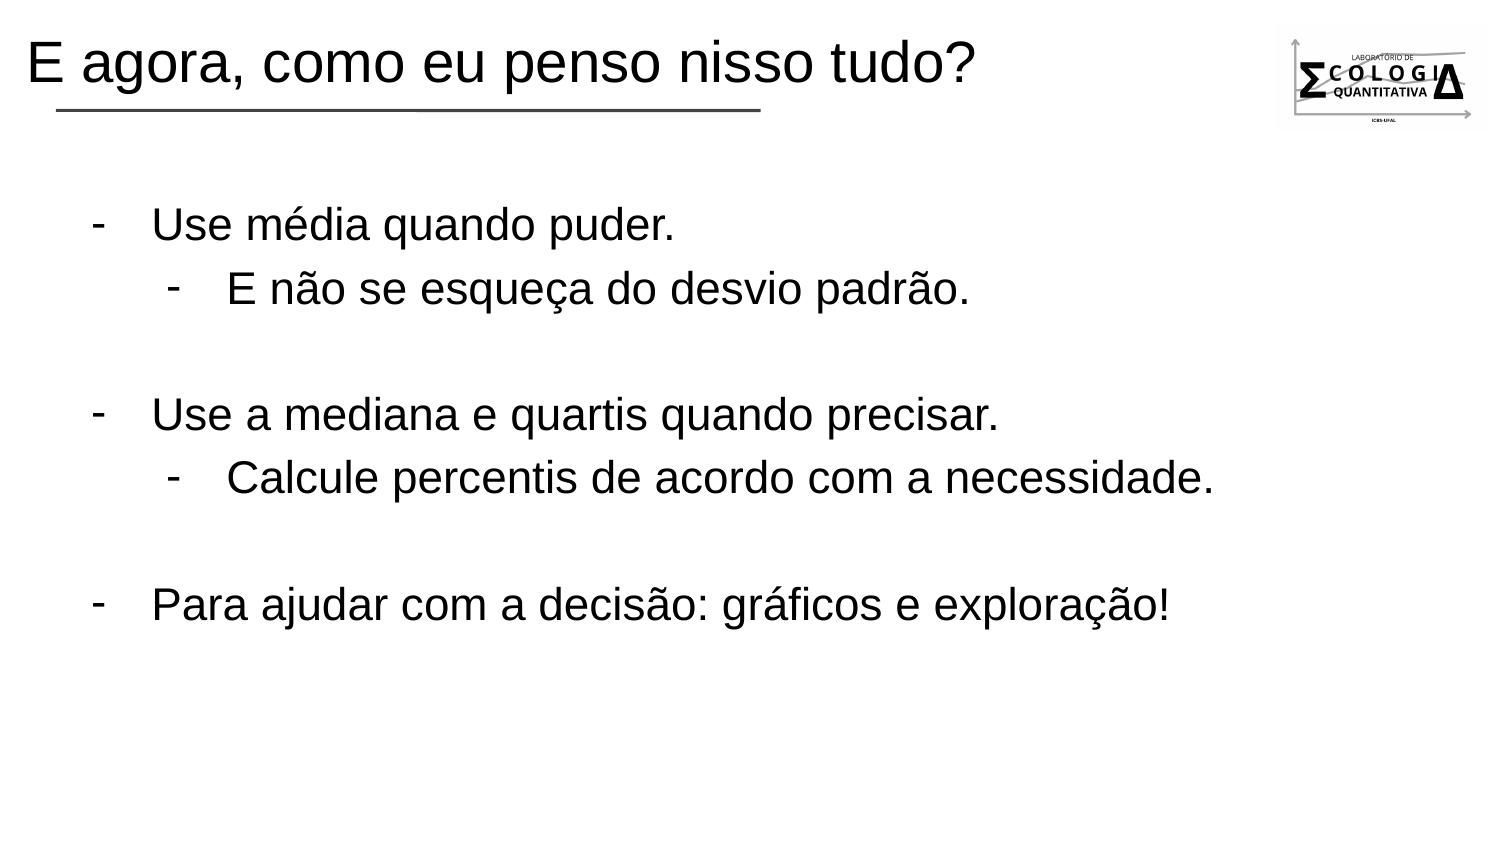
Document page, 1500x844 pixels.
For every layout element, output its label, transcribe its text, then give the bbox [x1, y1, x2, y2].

picture [1275, 23, 1490, 131]
text_box E agora, como eu penso nisso tudo? [11, 9, 1301, 117]
text_box Use média quando puder. E não se esqueça do desvio padrão. Use a mediana e quartis quando precisar. Calcule percentis de acordo com a necessidade. Para ajudar com a decisão: gráficos e exploração! [61, 171, 1452, 303]
